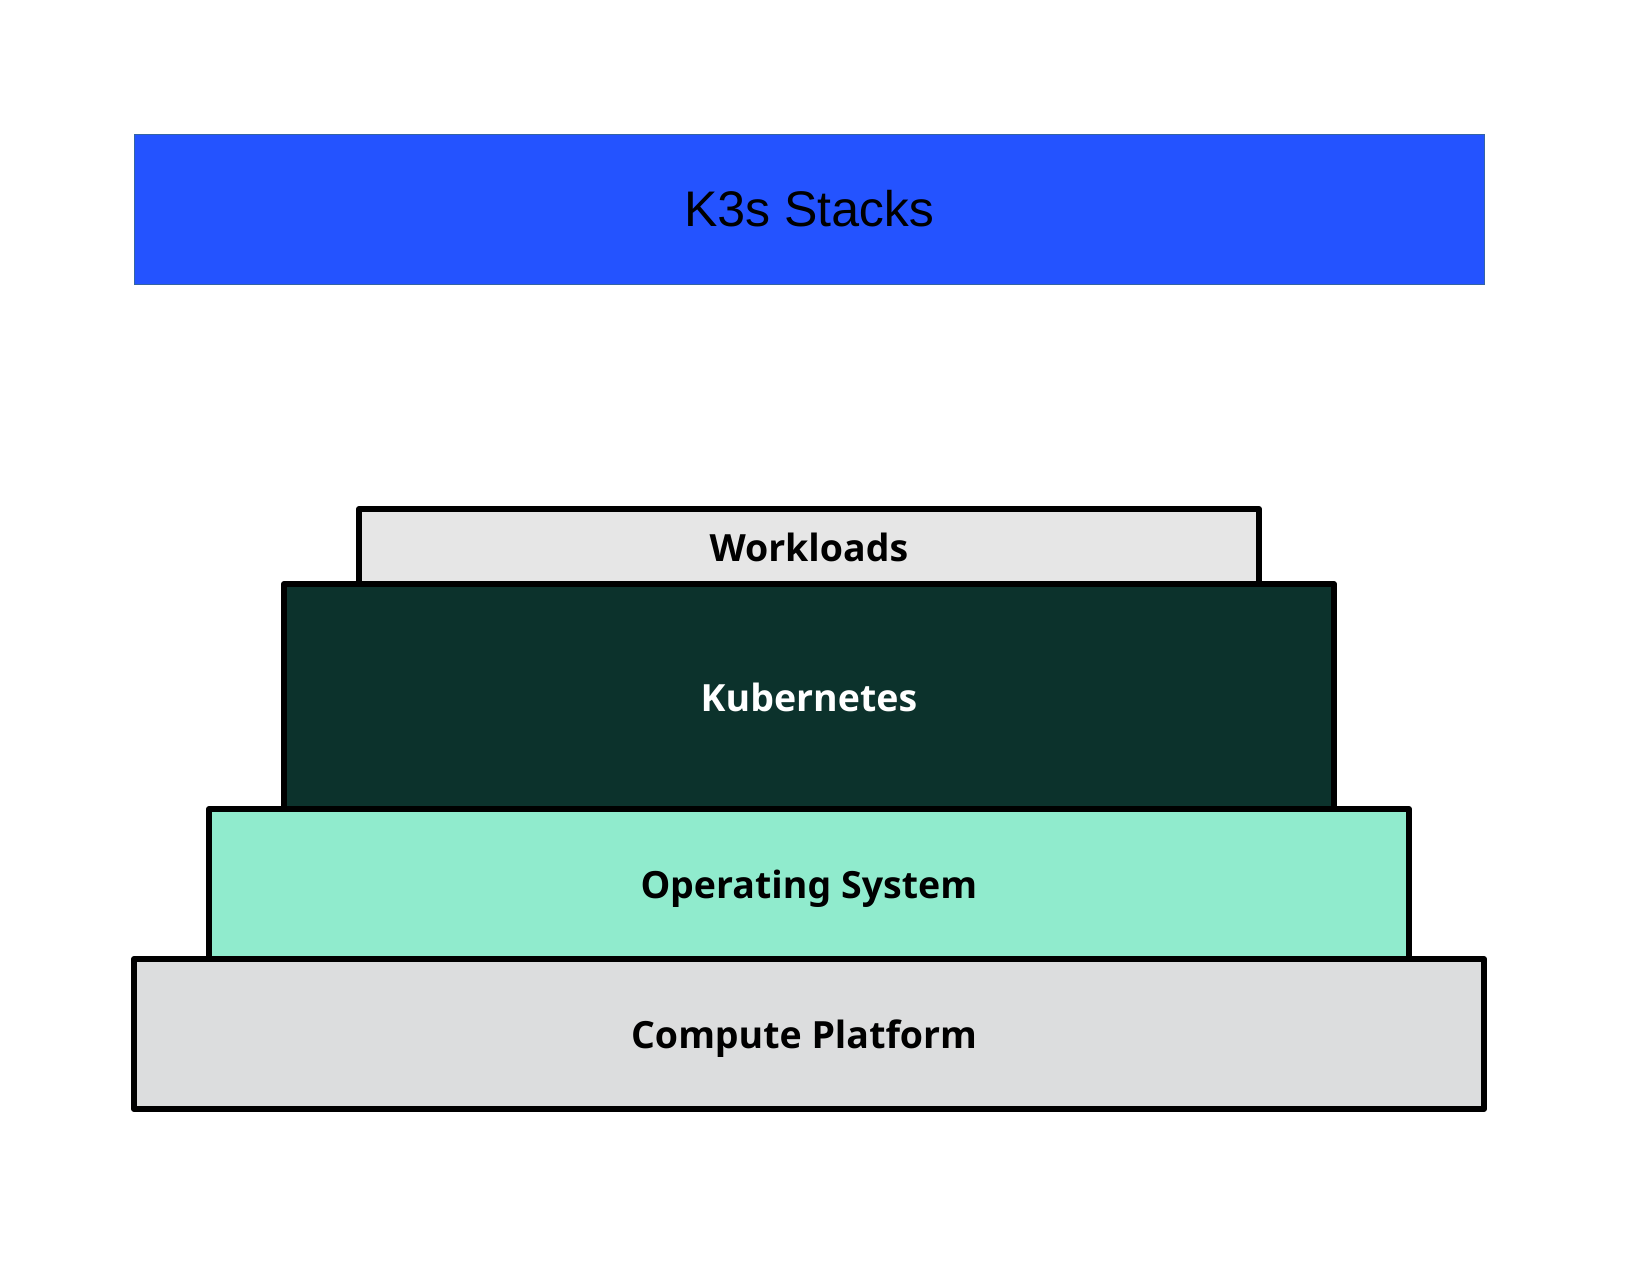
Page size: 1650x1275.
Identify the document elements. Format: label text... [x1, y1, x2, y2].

text_box Compute Platform [134, 959, 1485, 1110]
text_box Kubernetes [284, 584, 1335, 810]
text_box Operating System [209, 809, 1410, 960]
text_box Workloads [359, 509, 1260, 585]
text_box K3s Stacks [134, 134, 1485, 285]
